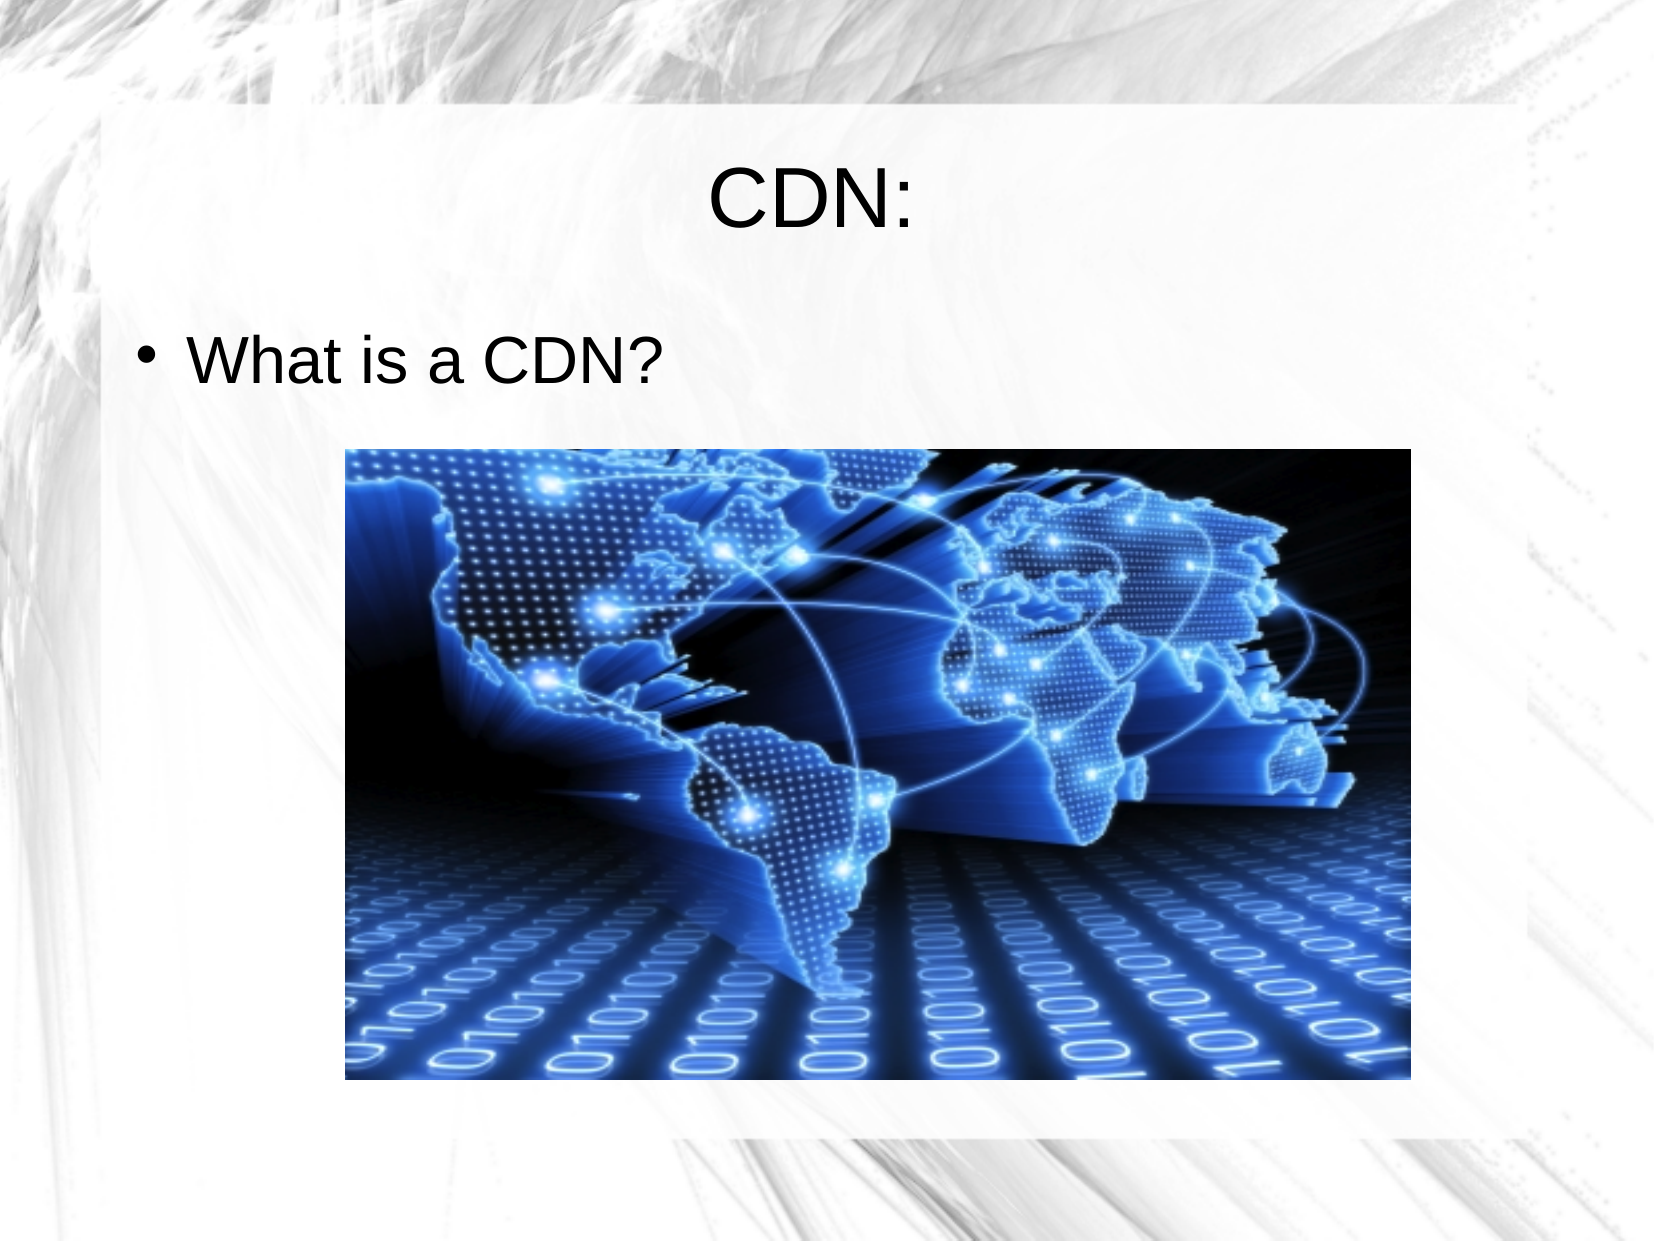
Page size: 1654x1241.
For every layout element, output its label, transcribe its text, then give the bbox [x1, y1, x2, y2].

picture [0, 0, 1654, 1241]
list What is a CDN? [118, 319, 1571, 946]
title CDN: [118, 112, 1506, 281]
